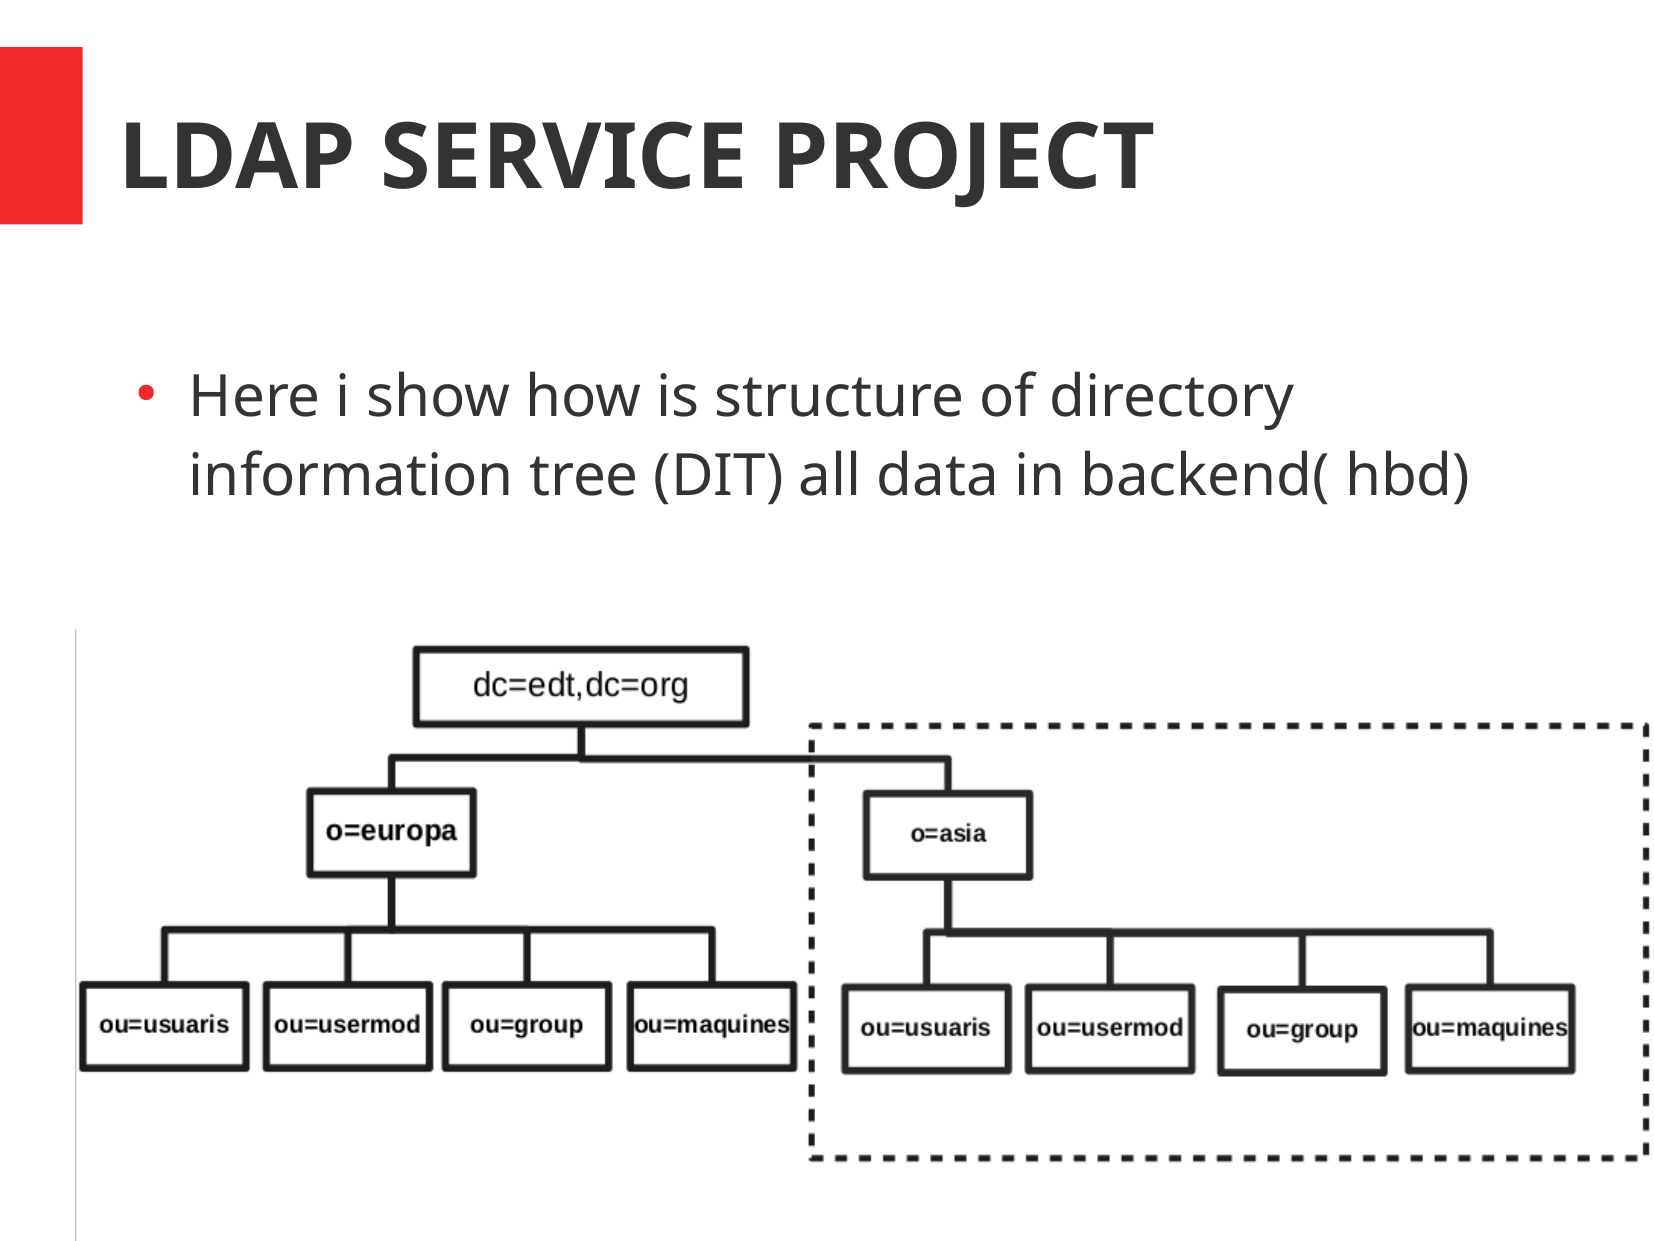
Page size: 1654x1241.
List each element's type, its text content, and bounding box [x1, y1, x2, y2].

picture [75, 629, 1654, 1241]
title LDAP SERVICE PROJECT [118, 49, 1571, 257]
list Here i show how is structure of directory information tree (DIT) all data in backend( hbd) [118, 354, 1536, 629]
